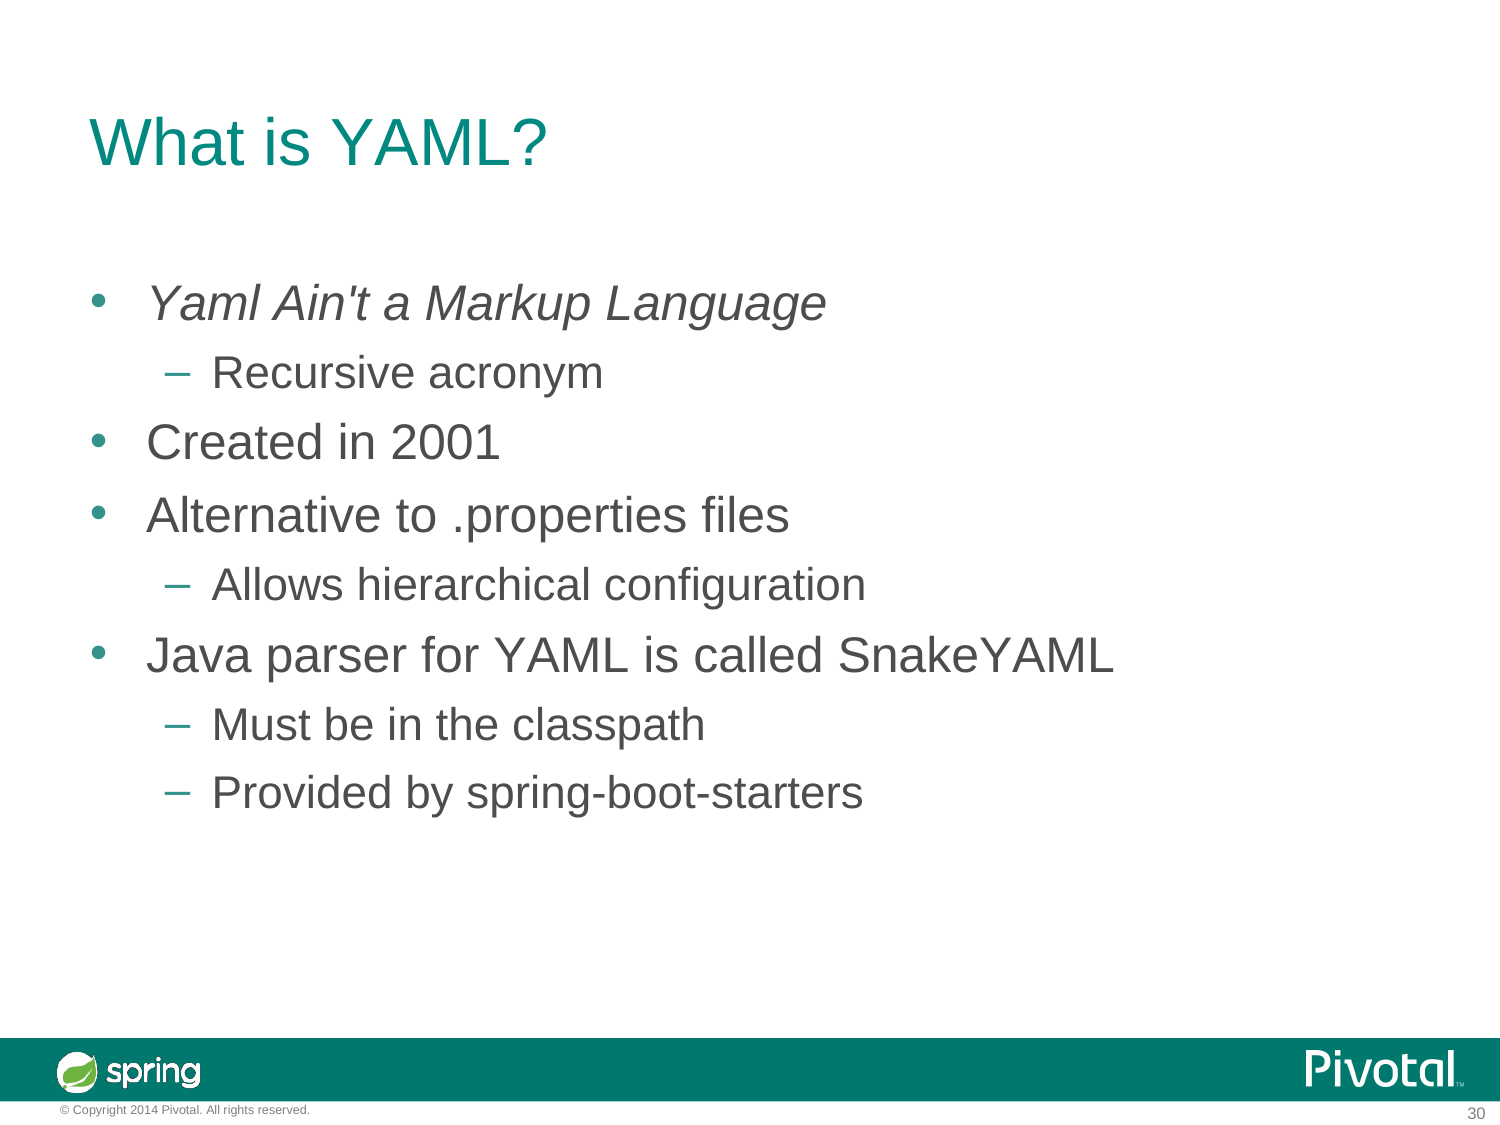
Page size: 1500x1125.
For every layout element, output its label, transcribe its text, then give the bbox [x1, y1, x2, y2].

picture [32, 1041, 210, 1103]
list Yaml Ain't a Markup Language Recursive acronym Created in 2001 Alternative to .properties files Allows hierarchical configuration Java parser for YAML is called SnakeYAML Must be in the classpath Provided by spring-boot-starters [75, 262, 1426, 1025]
title What is YAML? [75, 45, 1426, 233]
picture [1306, 1050, 1464, 1087]
